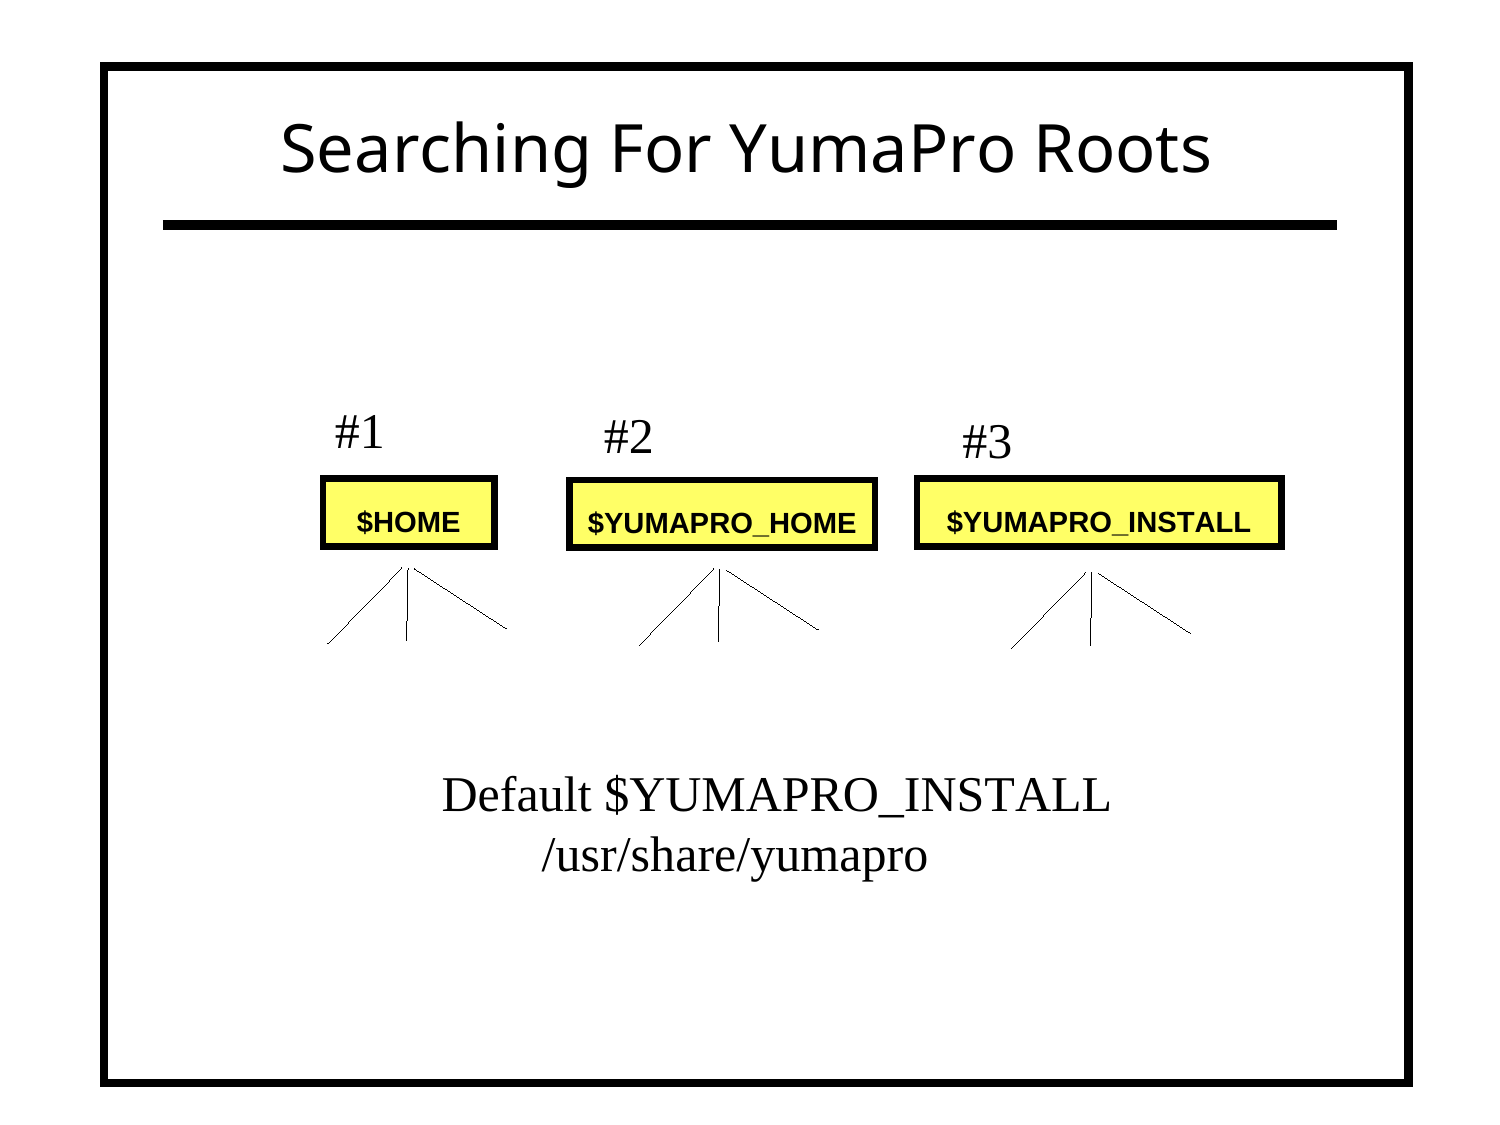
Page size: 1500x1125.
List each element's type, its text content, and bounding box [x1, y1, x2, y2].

text_box #2 [589, 396, 669, 472]
text_box #1 [319, 390, 400, 466]
text_box Default $YUMAPRO_INSTALL /usr/share/yumapro [426, 753, 1127, 889]
text_box $YUMAPRO_HOME [569, 479, 876, 548]
text_box #3 [947, 401, 1028, 476]
title Searching For YumaPro Roots [162, 87, 1332, 200]
text_box $HOME [322, 478, 495, 547]
text_box $YUMAPRO_INSTALL [916, 478, 1282, 547]
